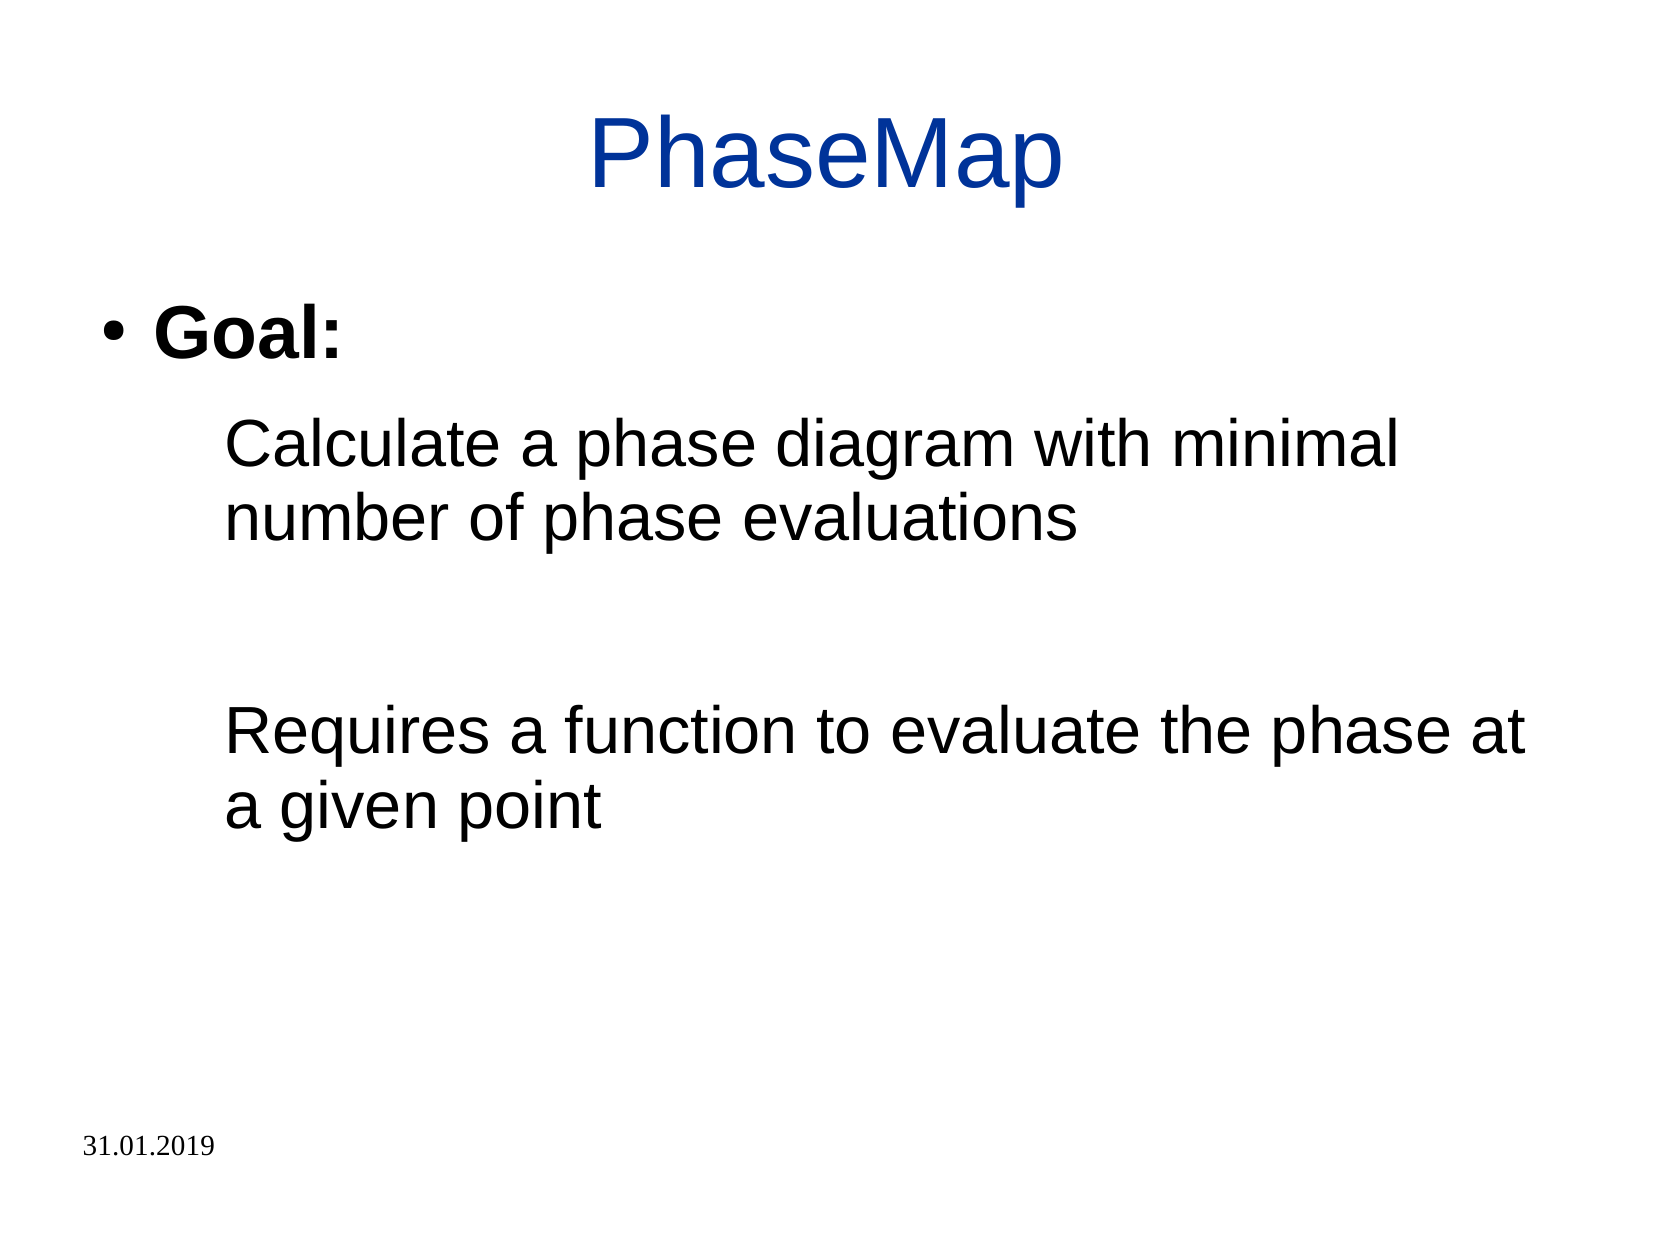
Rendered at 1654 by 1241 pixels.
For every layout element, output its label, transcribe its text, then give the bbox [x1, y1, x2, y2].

title PhaseMap [82, 49, 1571, 257]
list Goal: Calculate a phase diagram with minimal number of phase evaluations Requires a function to evaluate the phase at a given point [82, 290, 1571, 1010]
